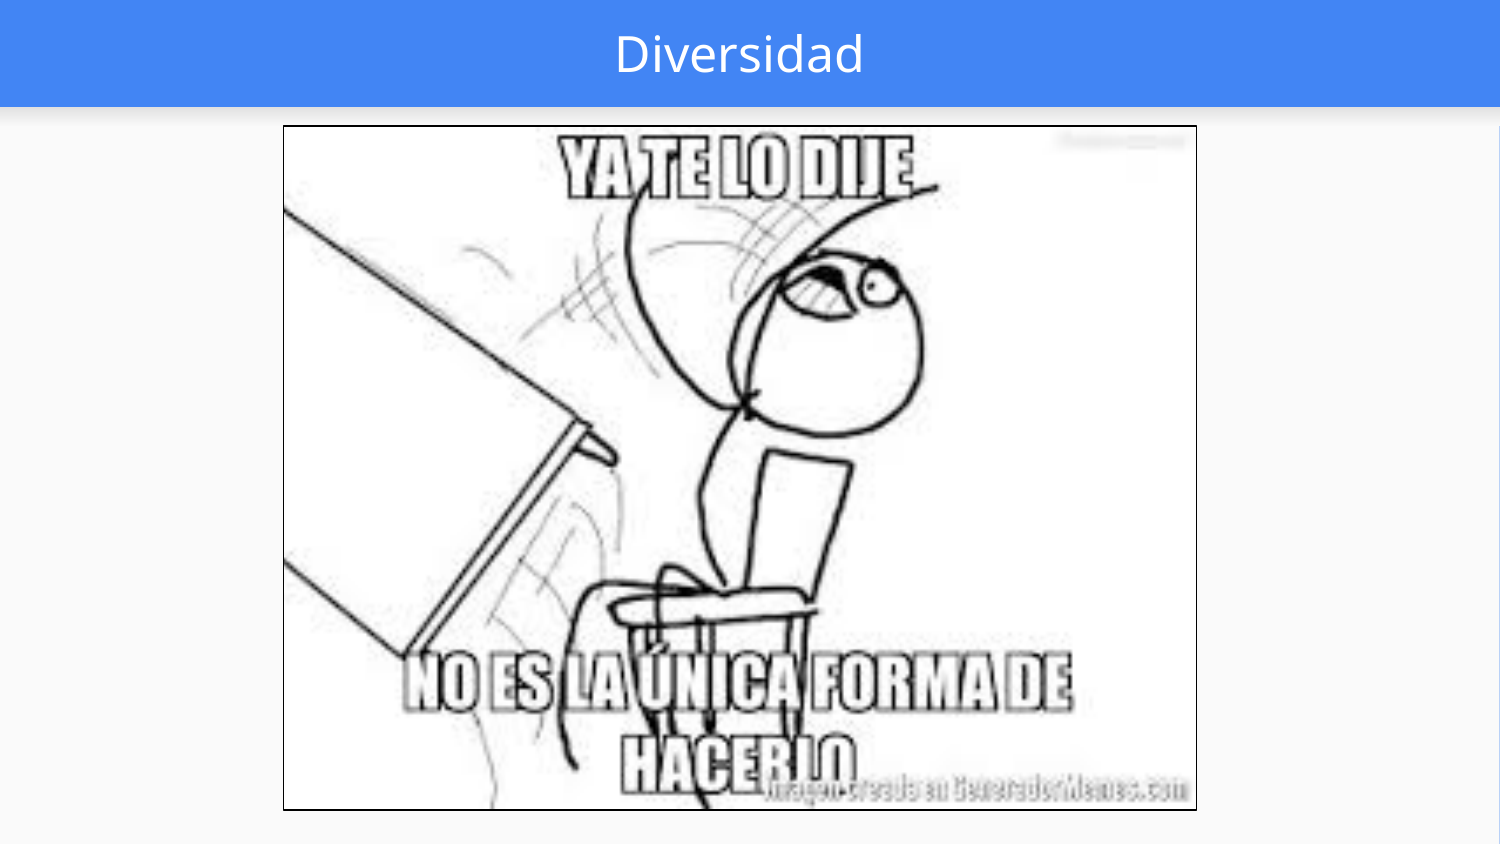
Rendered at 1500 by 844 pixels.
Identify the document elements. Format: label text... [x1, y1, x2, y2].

title Diversidad [16, 2, 1464, 102]
picture [284, 126, 1196, 810]
